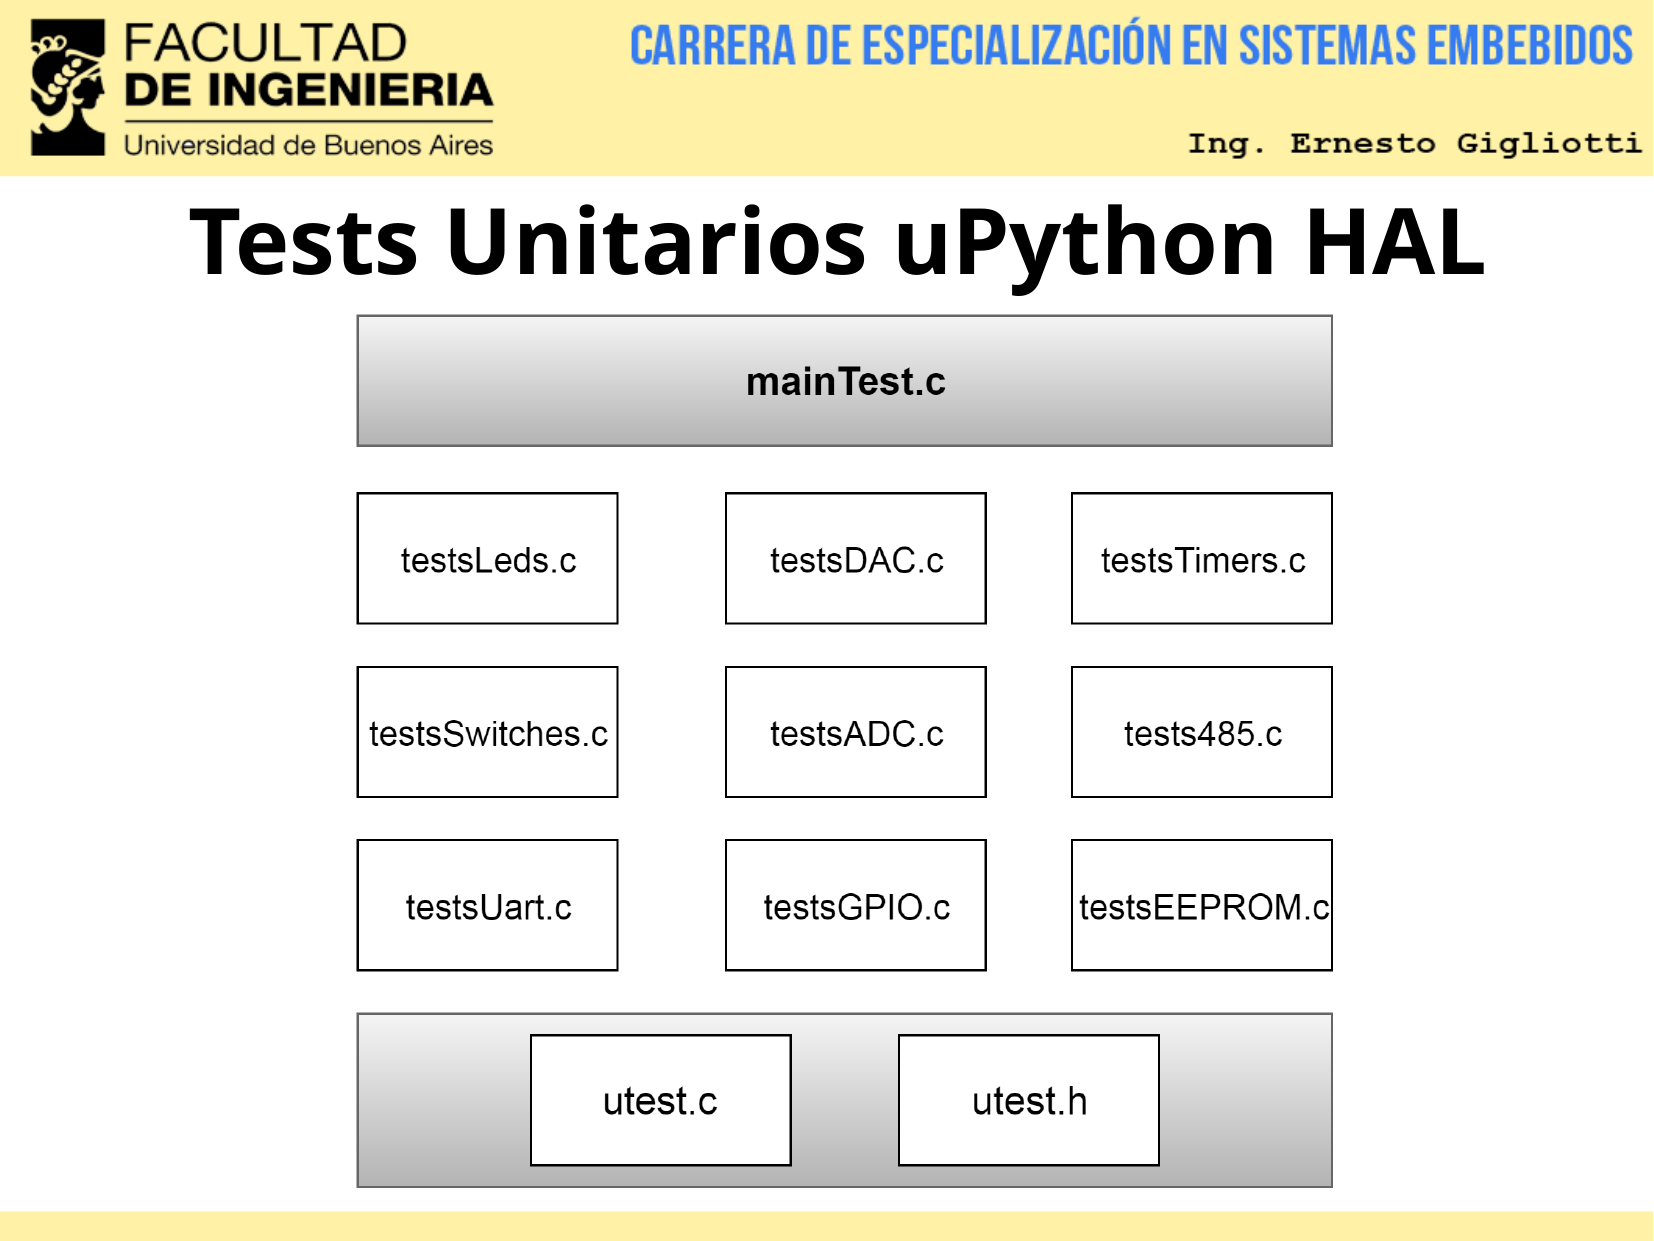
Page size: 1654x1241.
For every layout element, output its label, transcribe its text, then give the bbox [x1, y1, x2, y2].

picture [0, 0, 1654, 1241]
title Tests Unitarios uPython HAL [94, 135, 1583, 343]
